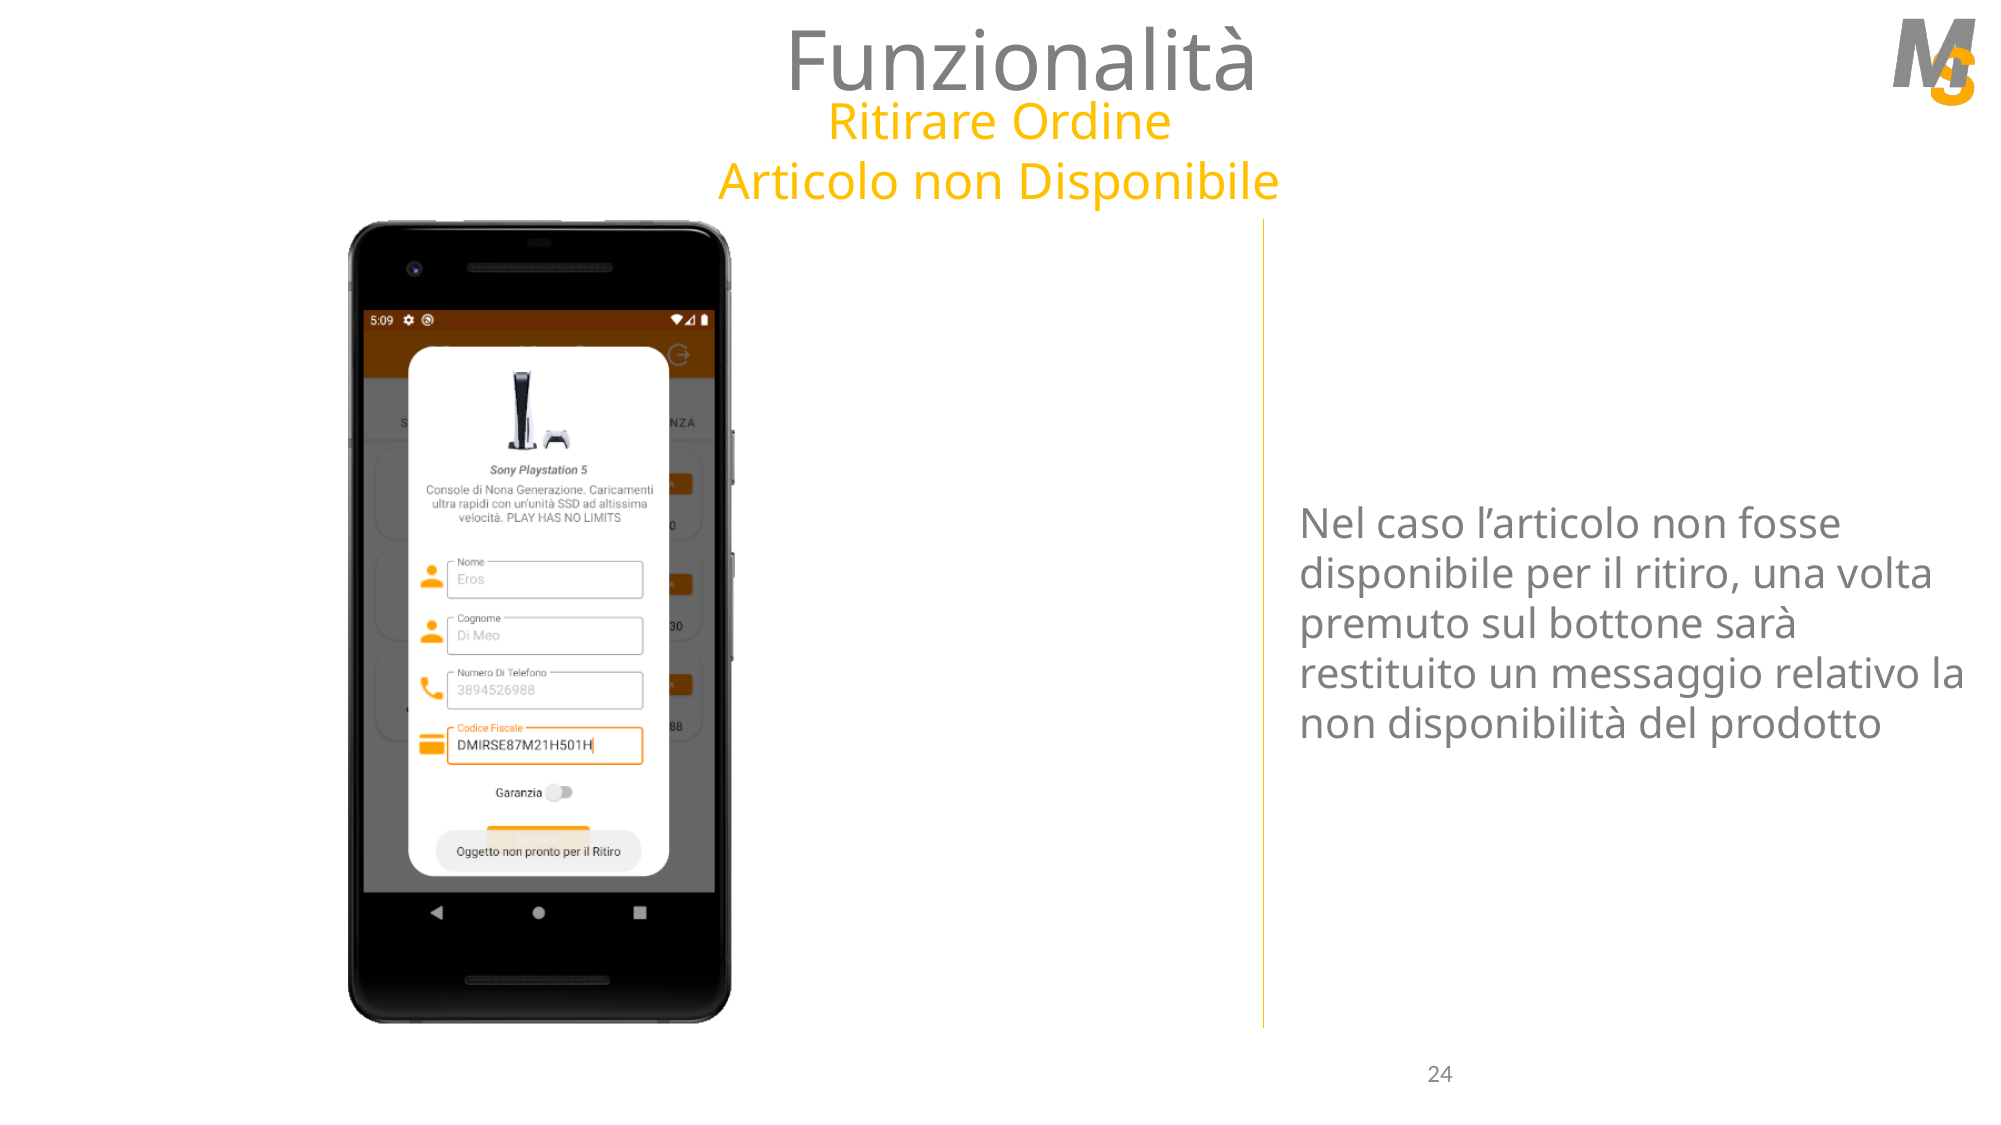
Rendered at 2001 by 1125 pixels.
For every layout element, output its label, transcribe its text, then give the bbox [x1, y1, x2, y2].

text_box Ritirare Ordine Articolo non Disponibile [693, 82, 1307, 219]
picture [1876, 0, 1993, 117]
text_box Nel caso l’articolo non fosse disponibile per il ritiro, una volta premuto sul bottone sarà restituito un messaggio relativo la non disponibilità del prodotto [1284, 489, 2000, 758]
text_box Funzionalità [759, 0, 1285, 82]
text_box [1412, 1042, 1863, 1103]
picture [337, 218, 737, 1028]
